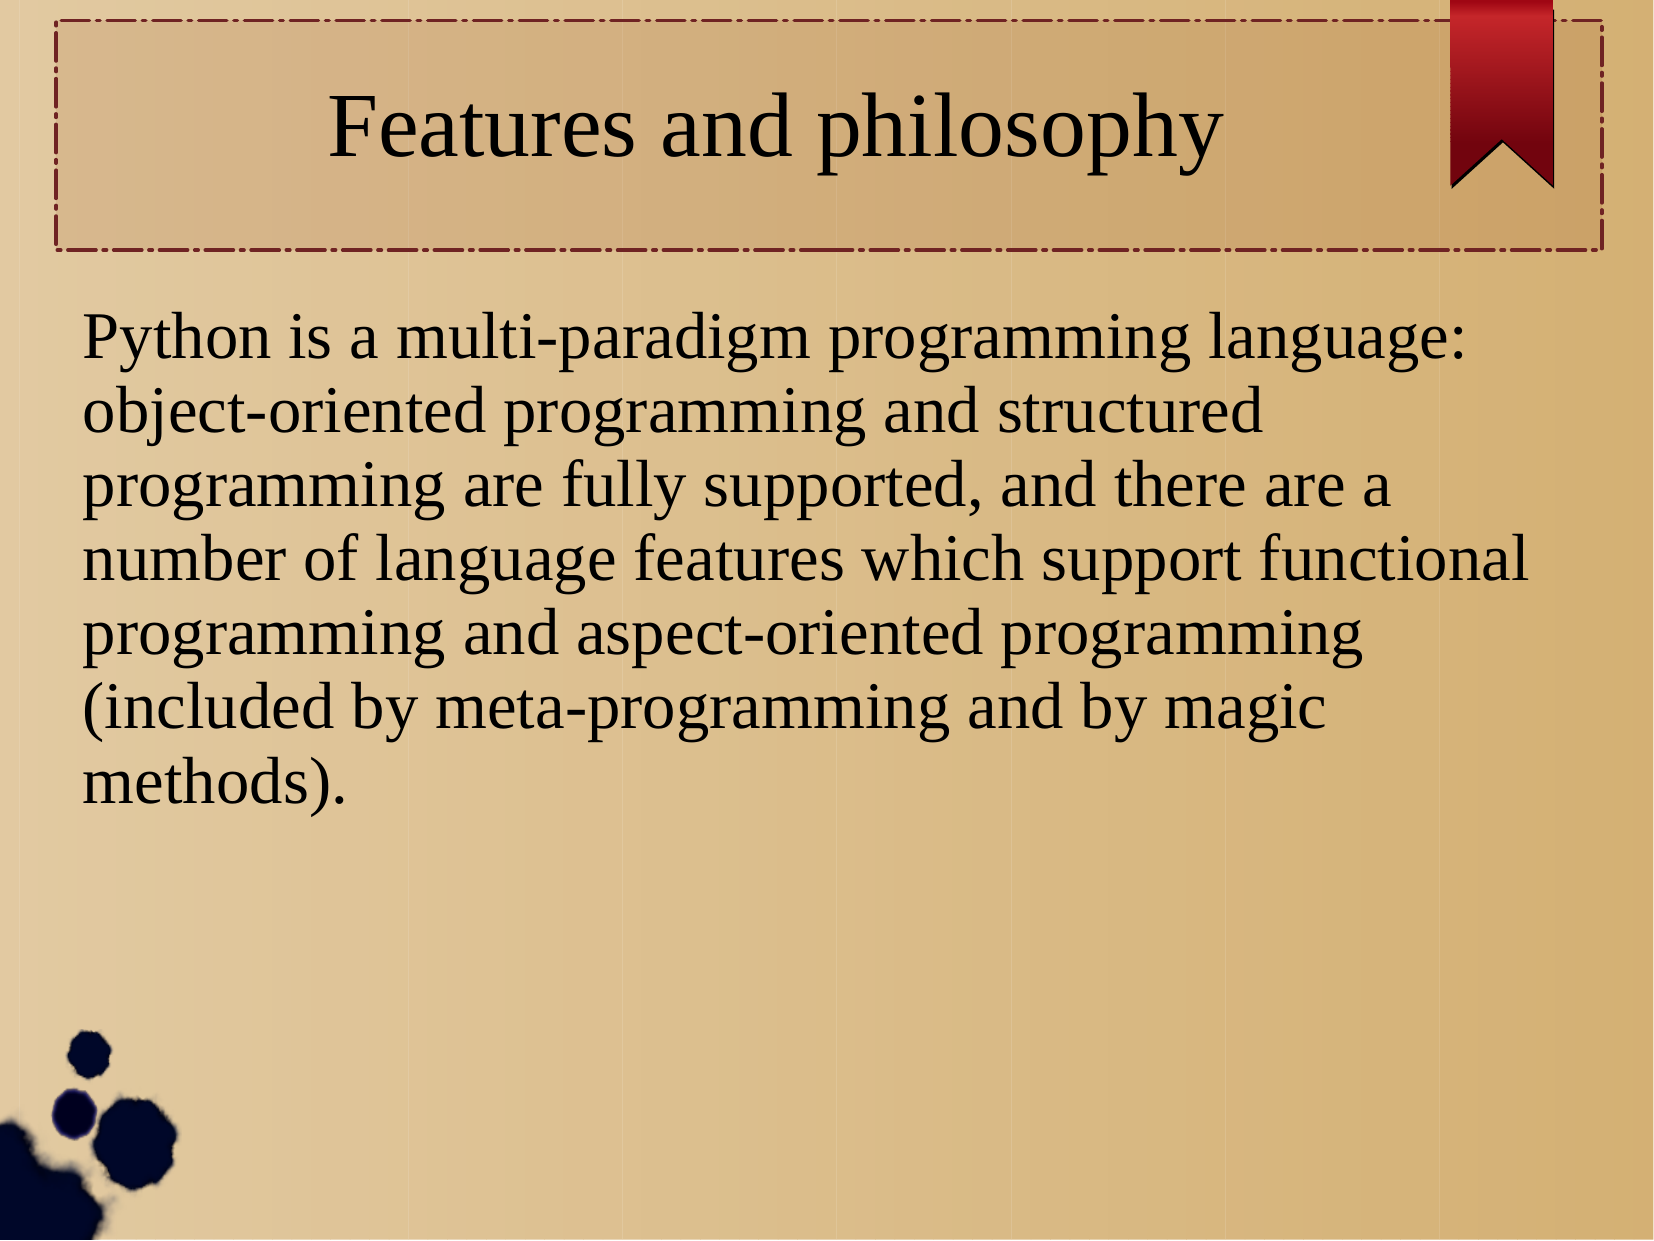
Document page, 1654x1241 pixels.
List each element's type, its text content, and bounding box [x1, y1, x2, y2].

title Features and philosophy [206, 47, 1347, 205]
list Python is a multi-paradigm programming language: object-oriented programming and structured programming are fully supported, and there are a number of language features which support functional programming and aspect-oriented programming (included by meta-programming and by magic methods). [82, 299, 1571, 1241]
